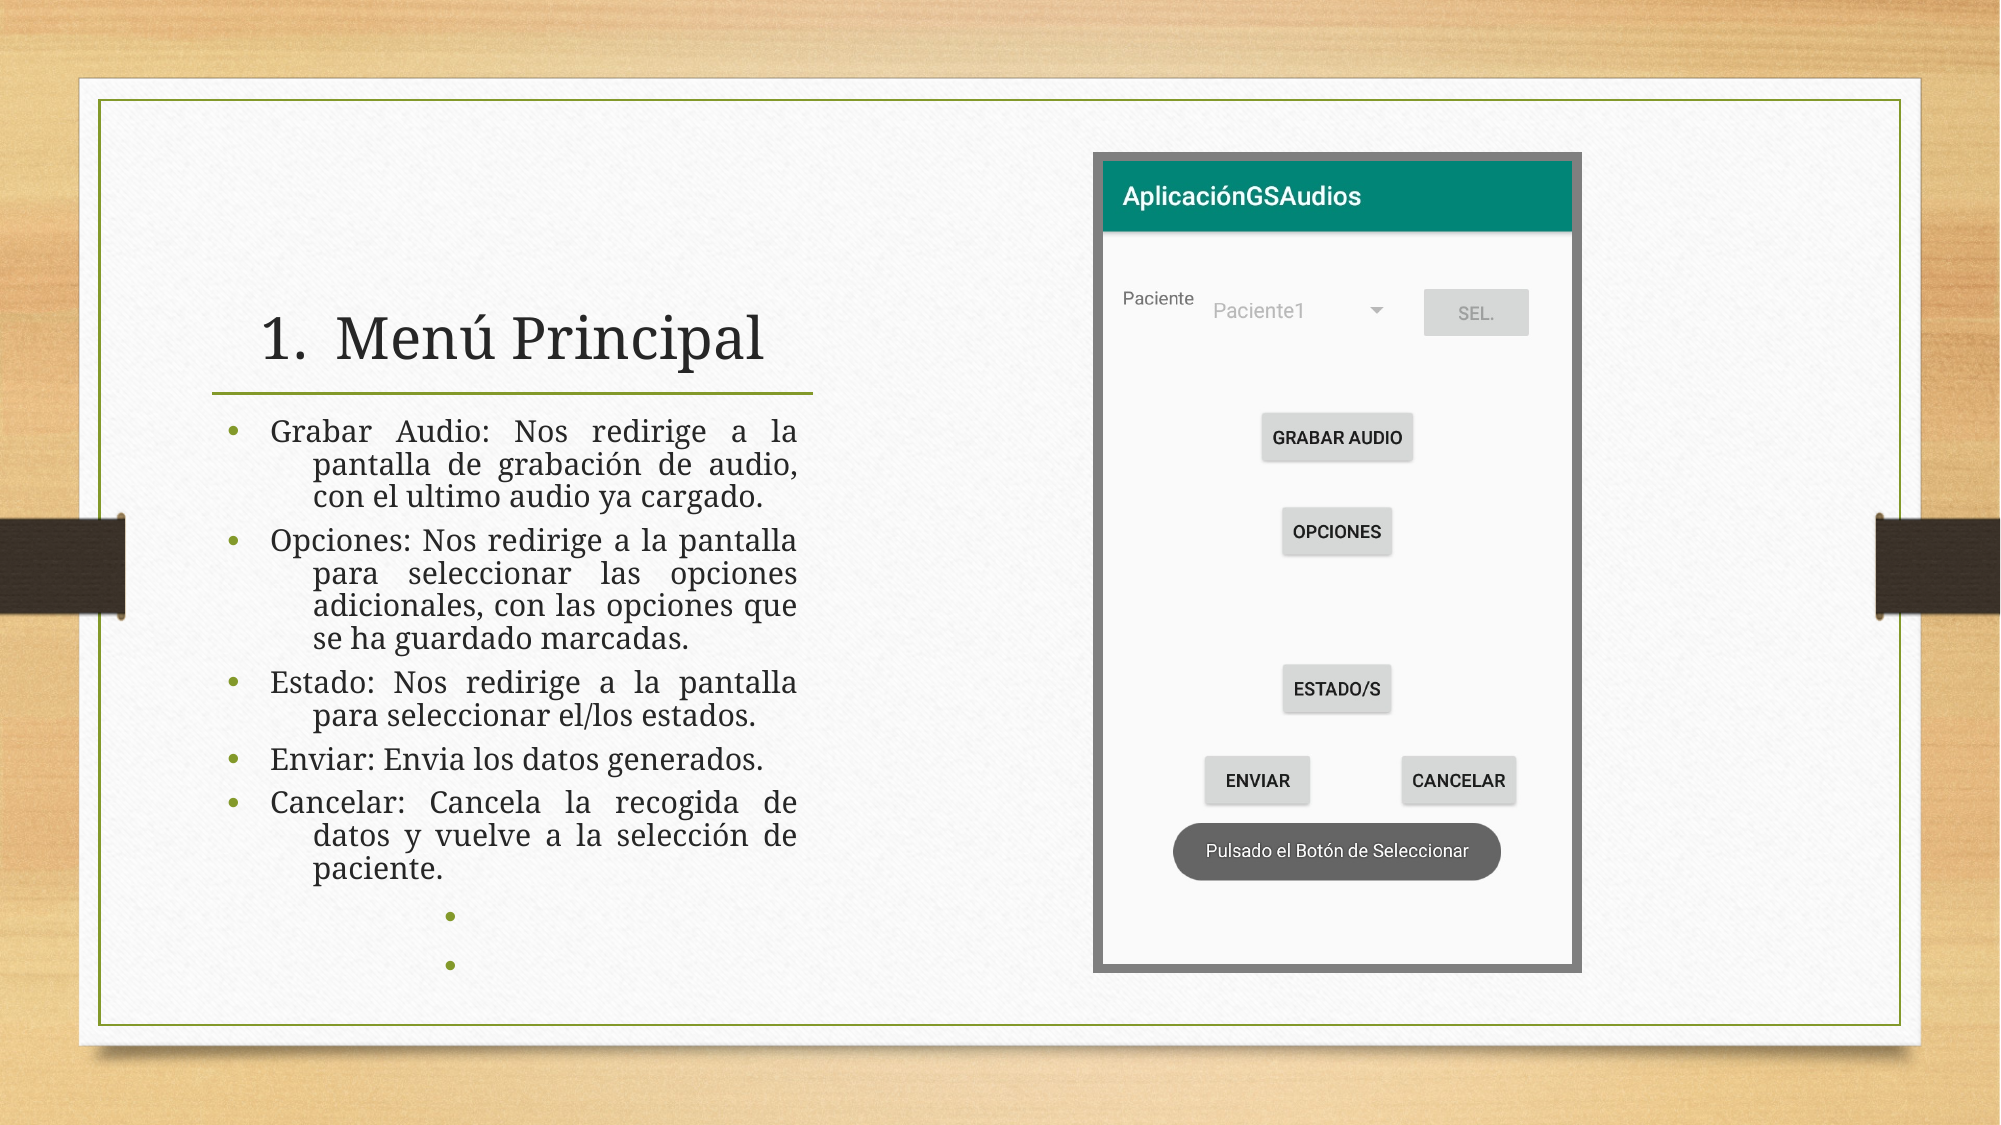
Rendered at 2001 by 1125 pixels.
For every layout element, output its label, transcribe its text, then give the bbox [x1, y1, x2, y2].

picture [0, 0, 2000, 1125]
list Grabar Audio: Nos redirige a la pantalla de grabación de audio, con el ultimo audio ya cargado. Opciones: Nos redirige a la pantalla para seleccionar las opciones adicionales, con las opciones que se ha guardado marcadas. Estado: Nos redirige a la pantalla para seleccionar el/los estados. Enviar: Envia los datos generados. Cancelar: Cancela la recogida de datos y vuelve a la selección de paciente. [212, 409, 813, 964]
title 1. Menú Principal [212, 161, 813, 379]
